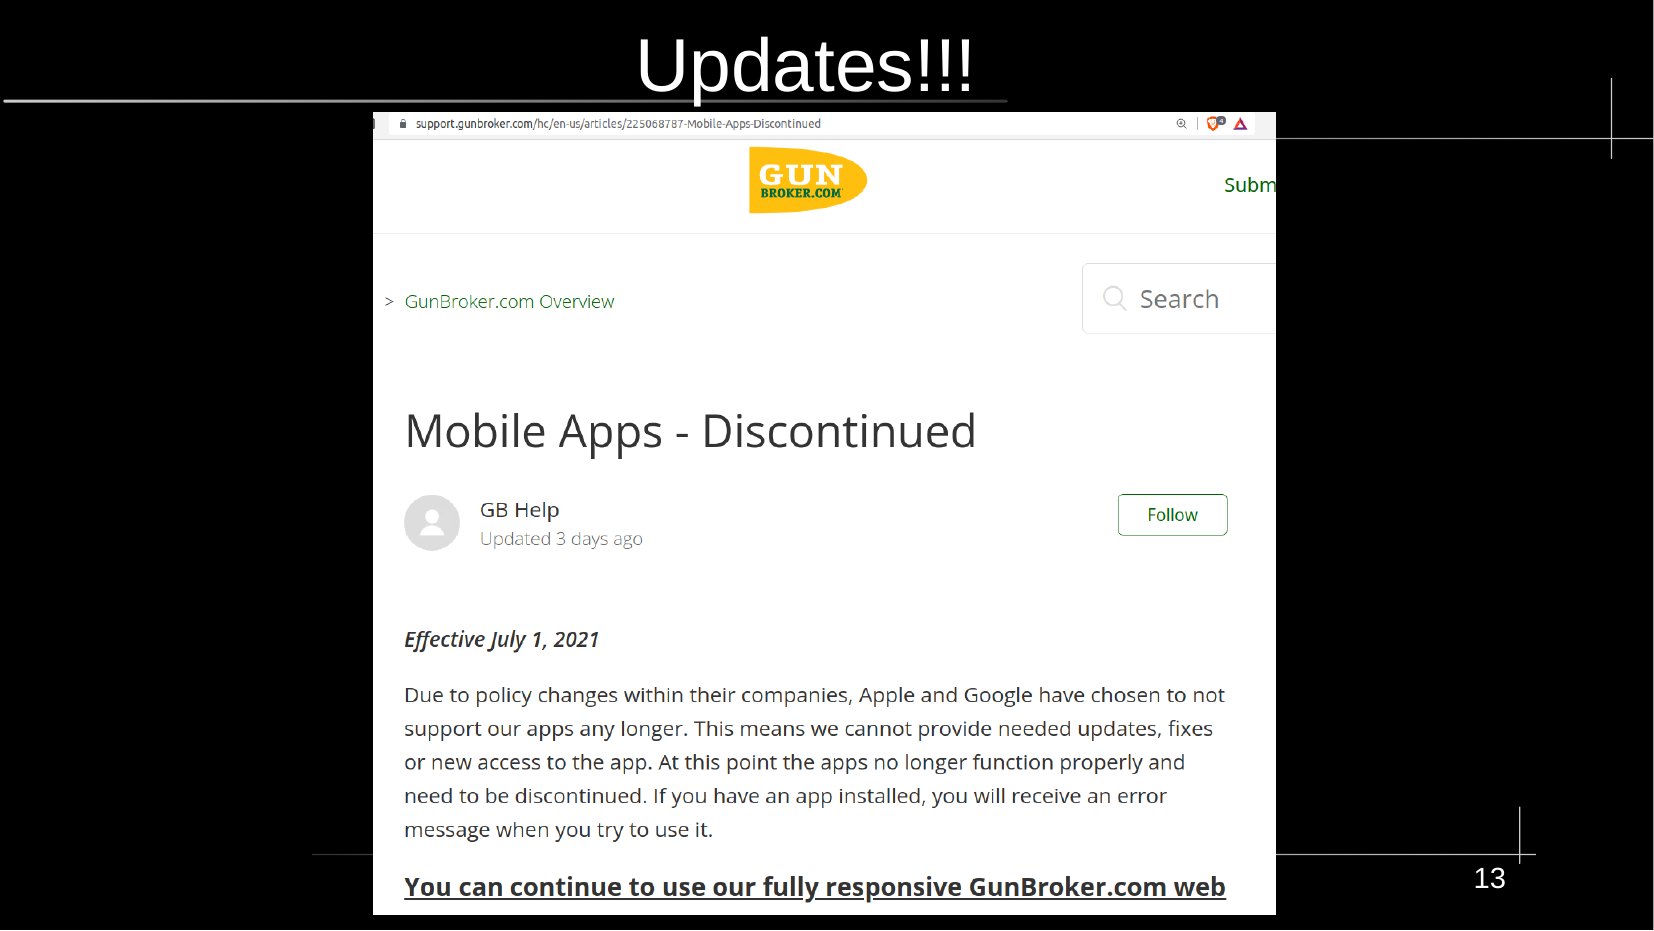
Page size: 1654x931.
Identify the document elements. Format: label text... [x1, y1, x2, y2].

picture [373, 112, 1276, 915]
title Updates!!! [23, 11, 1589, 119]
